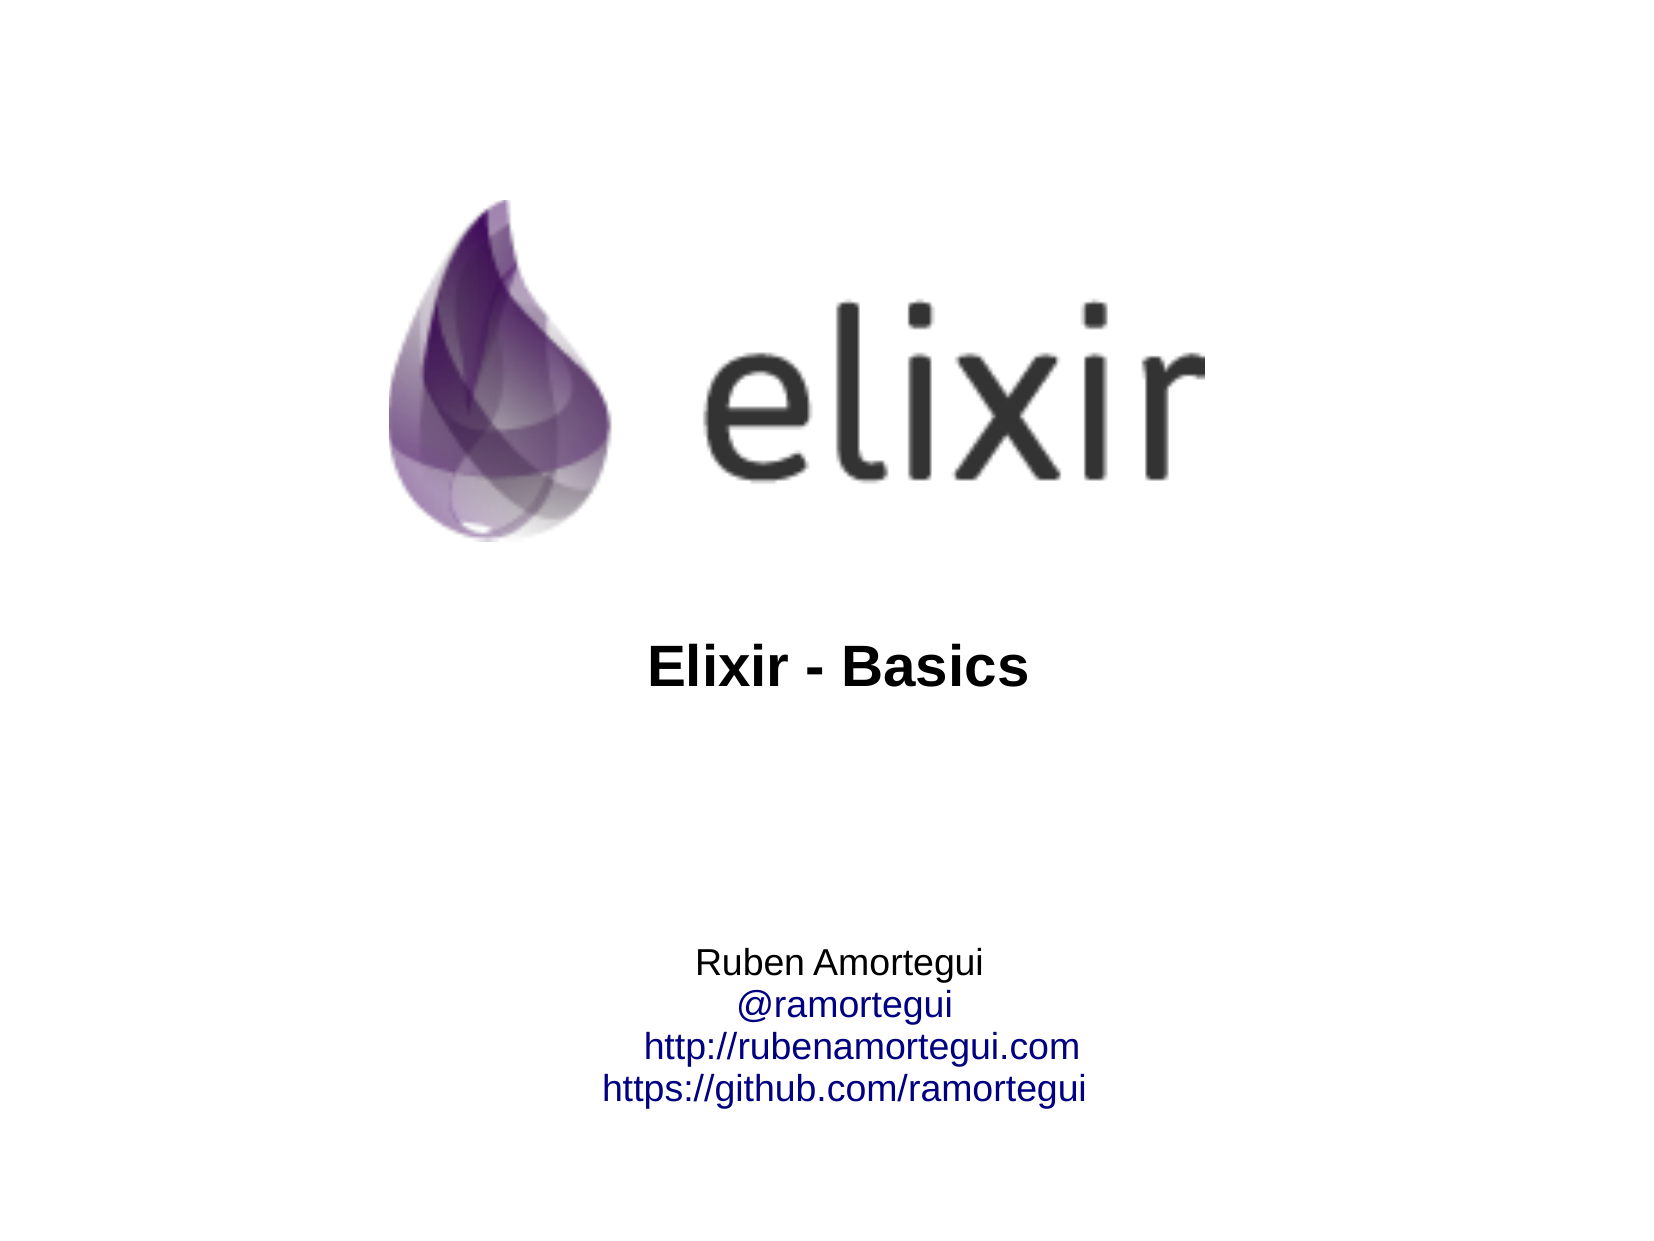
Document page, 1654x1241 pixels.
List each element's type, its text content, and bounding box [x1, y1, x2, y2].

picture [389, 200, 1205, 542]
text_box Ruben Amortegui @ramortegui http://rubenamortegui.com https://github.com/ramortegui [200, 850, 1489, 1160]
text_box Elixir - Basics [590, 625, 1087, 771]
